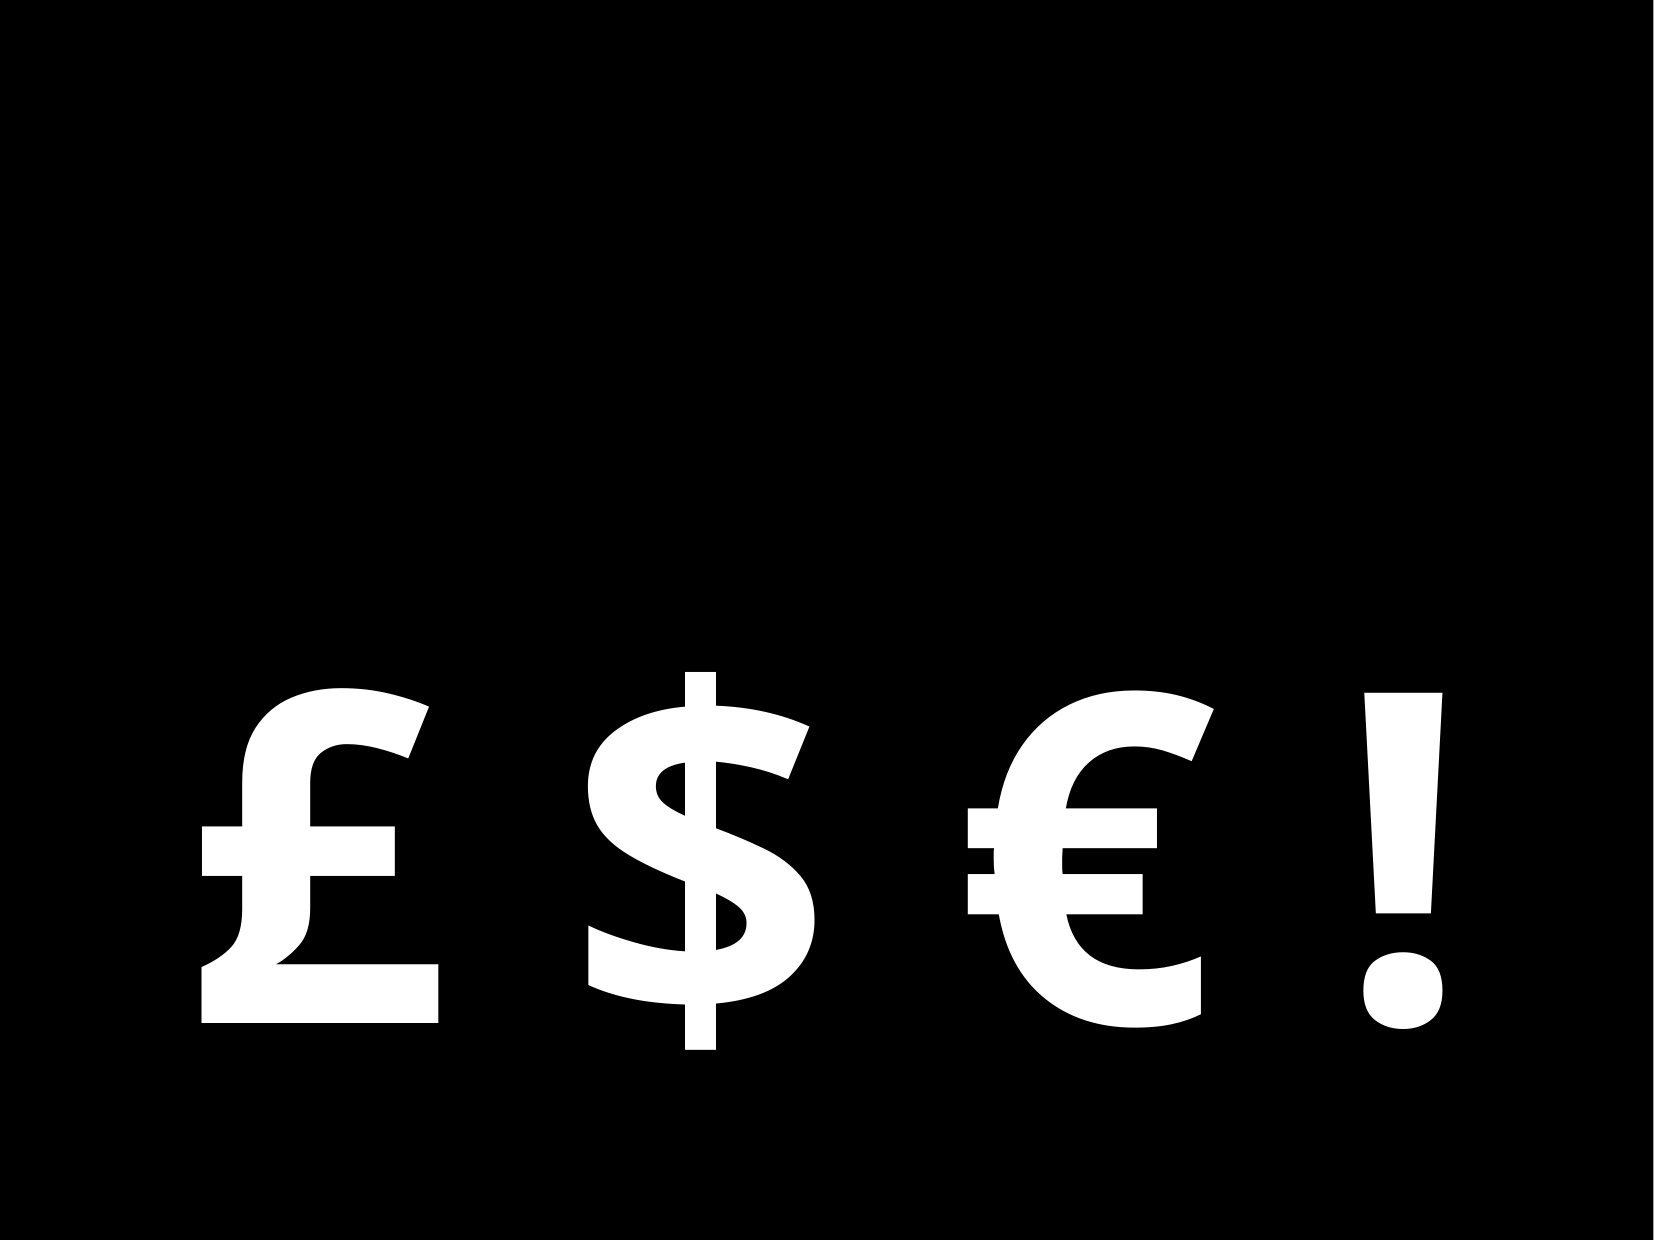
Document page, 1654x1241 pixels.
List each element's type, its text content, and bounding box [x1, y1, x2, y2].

subtitle £ $ € ! [82, 49, 1571, 1010]
